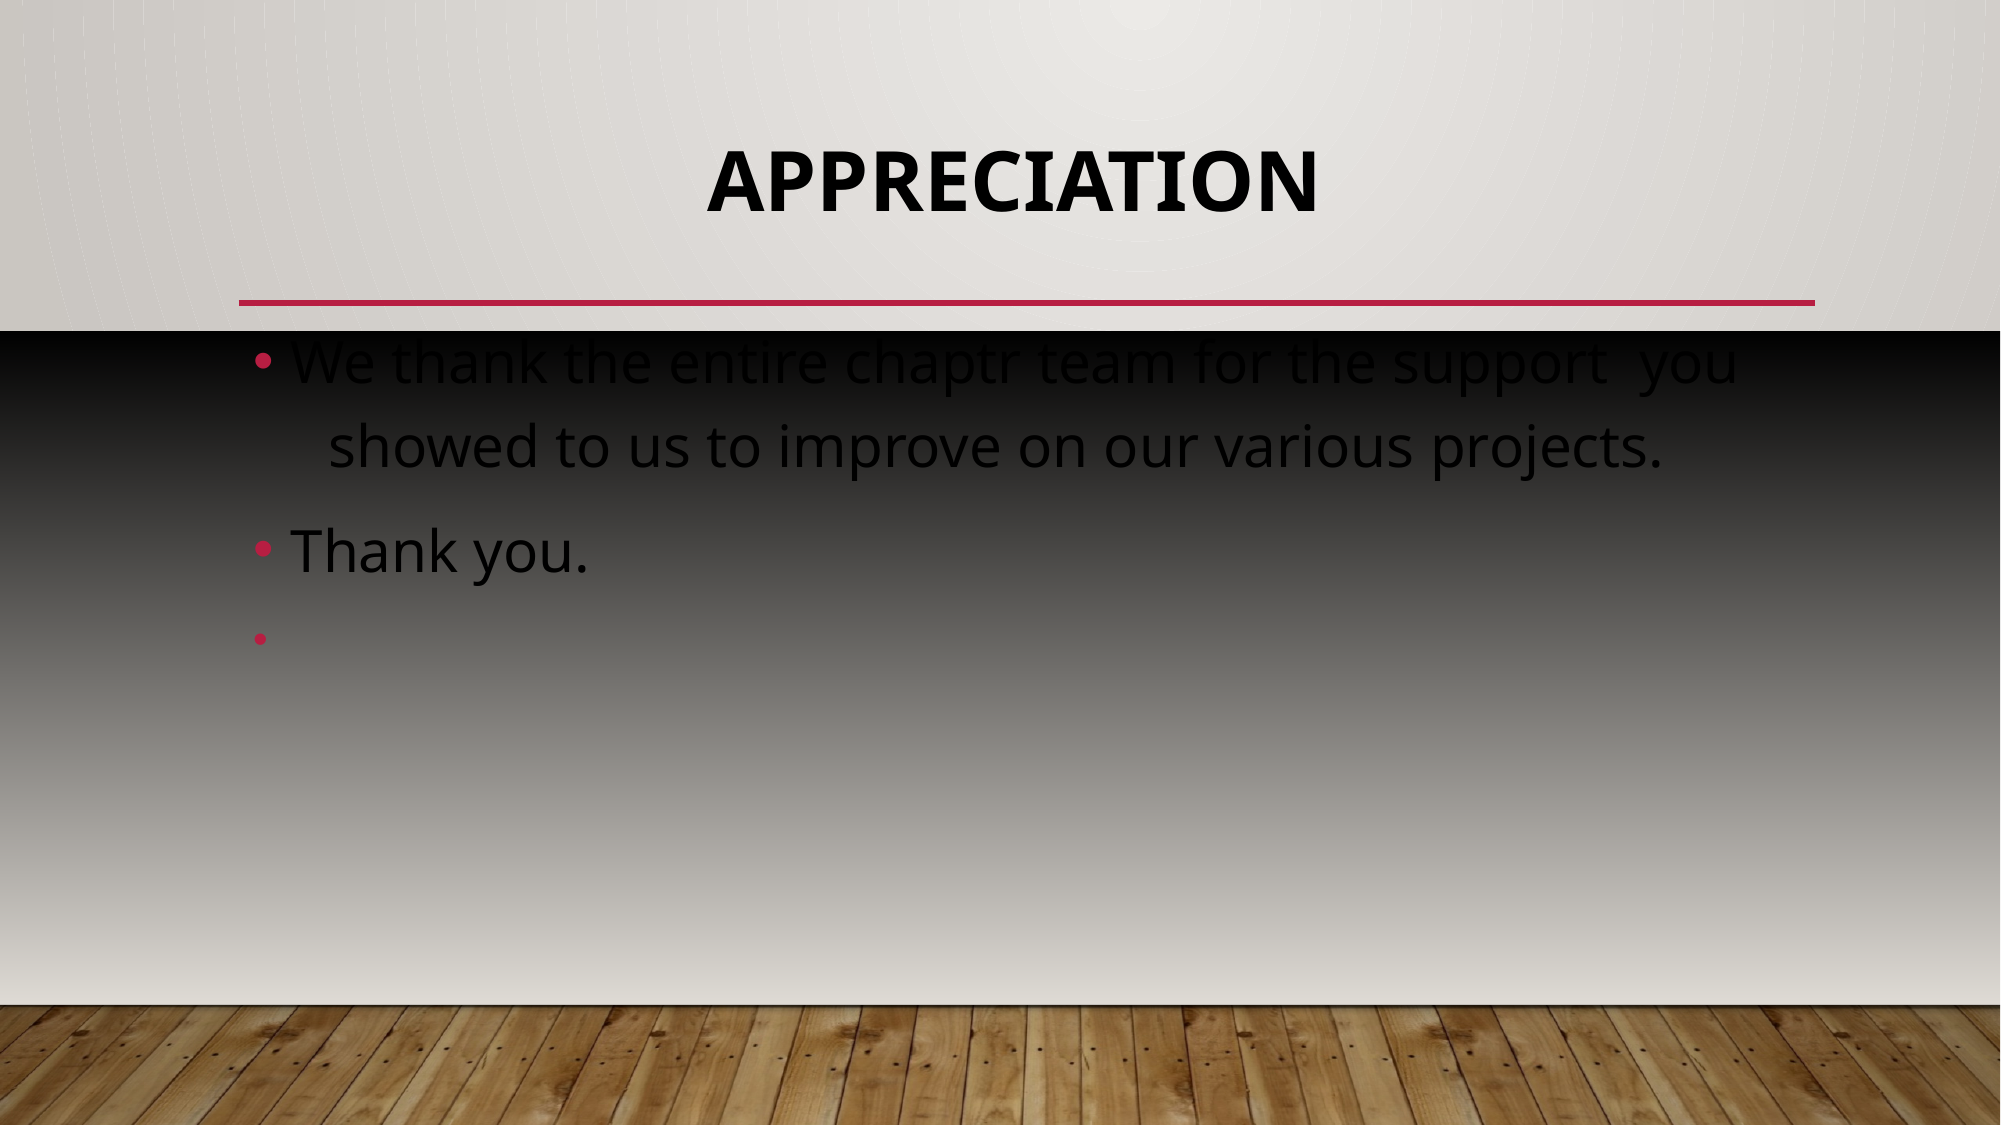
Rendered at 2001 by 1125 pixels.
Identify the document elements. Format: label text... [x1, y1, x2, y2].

list We thank the entire chaptr team for the support you showed to us to improve on our various projects. Thank you. [238, 304, 1814, 897]
title APPRECIATION [238, 131, 1814, 304]
